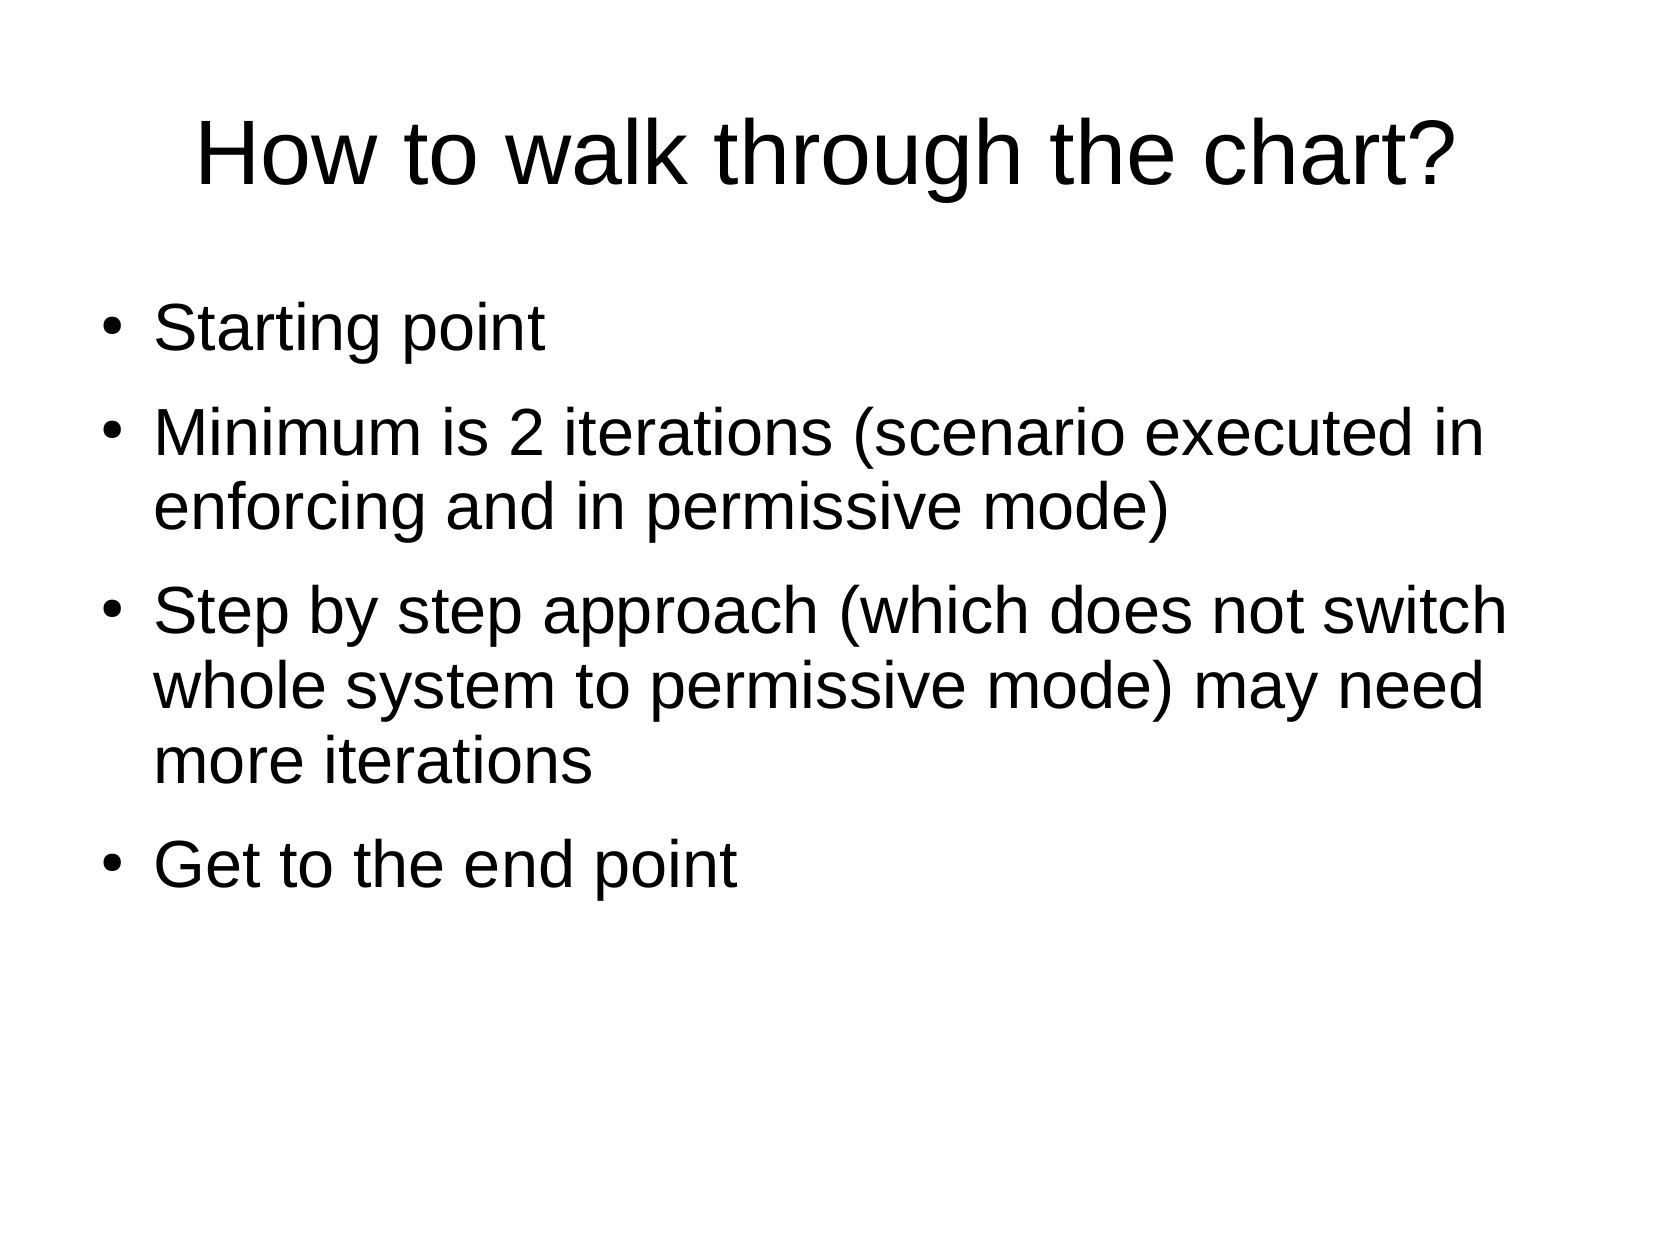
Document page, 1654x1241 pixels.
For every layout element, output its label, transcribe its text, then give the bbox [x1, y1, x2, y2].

list Starting point Minimum is 2 iterations (scenario executed in enforcing and in permissive mode) Step by step approach (which does not switch whole system to permissive mode) may need more iterations Get to the end point [82, 290, 1571, 1010]
title How to walk through the chart? [82, 49, 1571, 257]
